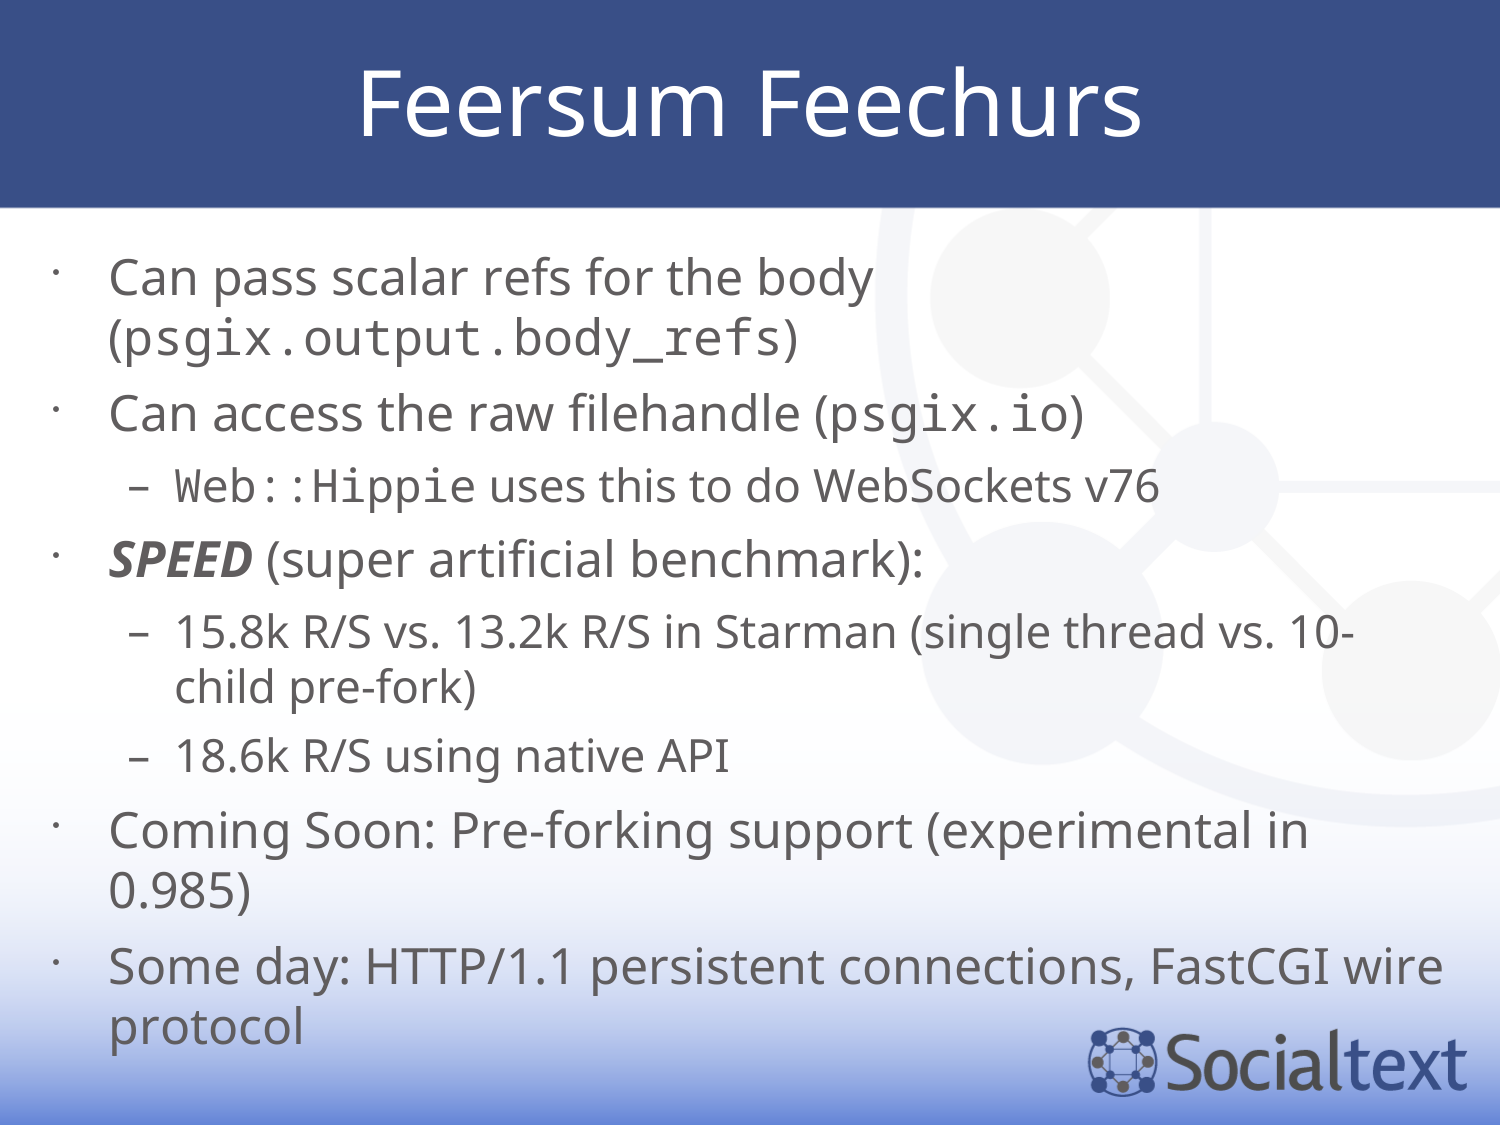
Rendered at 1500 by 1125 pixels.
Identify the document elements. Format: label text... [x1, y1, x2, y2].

picture [0, 0, 1500, 1125]
title Feersum Feechurs [12, 0, 1488, 214]
list Can pass scalar refs for the body (psgix.output.body_refs) Can access the raw filehandle (psgix.io) Web::Hippie uses this to do WebSockets v76 SPEED (super artificial benchmark): 15.8k R/S vs. 13.2k R/S in Starman (single thread vs. 10-child pre-fork) 18.6k R/S using native API Coming Soon: Pre-forking support (experimental in 0.985) Some day: HTTP/1.1 persistent connections, FastCGI wire protocol [37, 237, 1463, 989]
